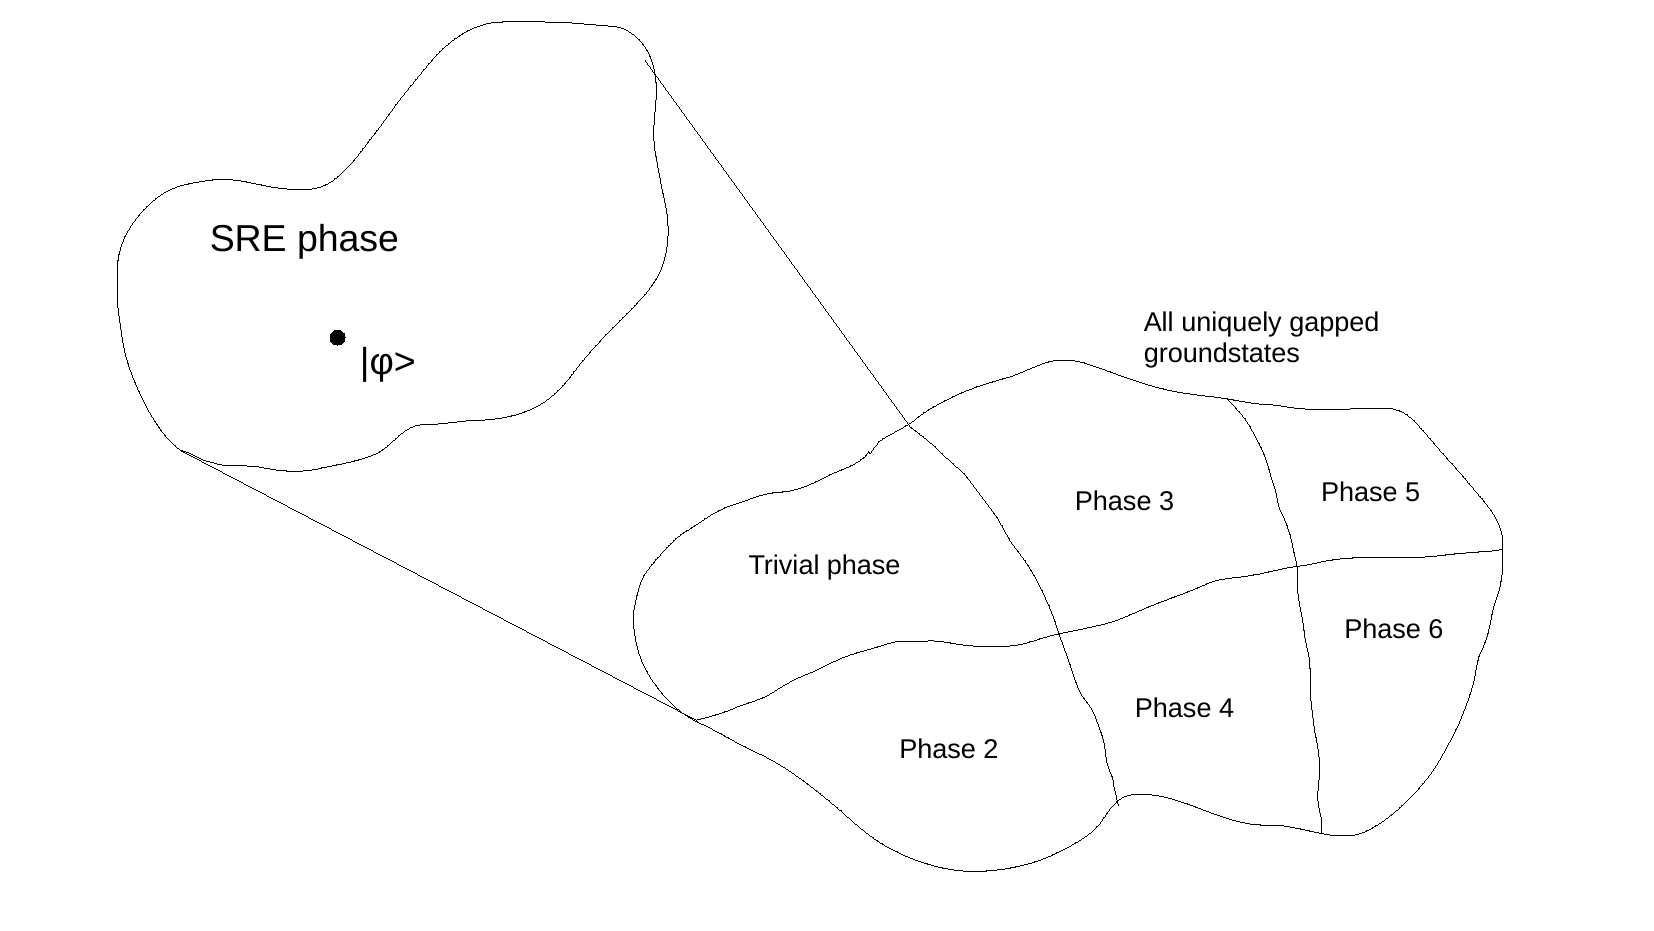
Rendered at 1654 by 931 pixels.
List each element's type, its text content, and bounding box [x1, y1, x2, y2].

text_box [330, 330, 345, 346]
text_box SRE phase [195, 210, 541, 267]
text_box |φ> [345, 333, 466, 391]
text_box Trivial phase [733, 542, 933, 603]
text_box Phase 6 [1329, 606, 1460, 652]
text_box All uniquely gapped groundstates [1128, 300, 1411, 376]
text_box Phase 4 [1120, 685, 1251, 731]
text_box Phase 3 [1060, 478, 1191, 524]
text_box Phase 5 [1306, 469, 1437, 515]
text_box Phase 2 [884, 726, 1015, 772]
